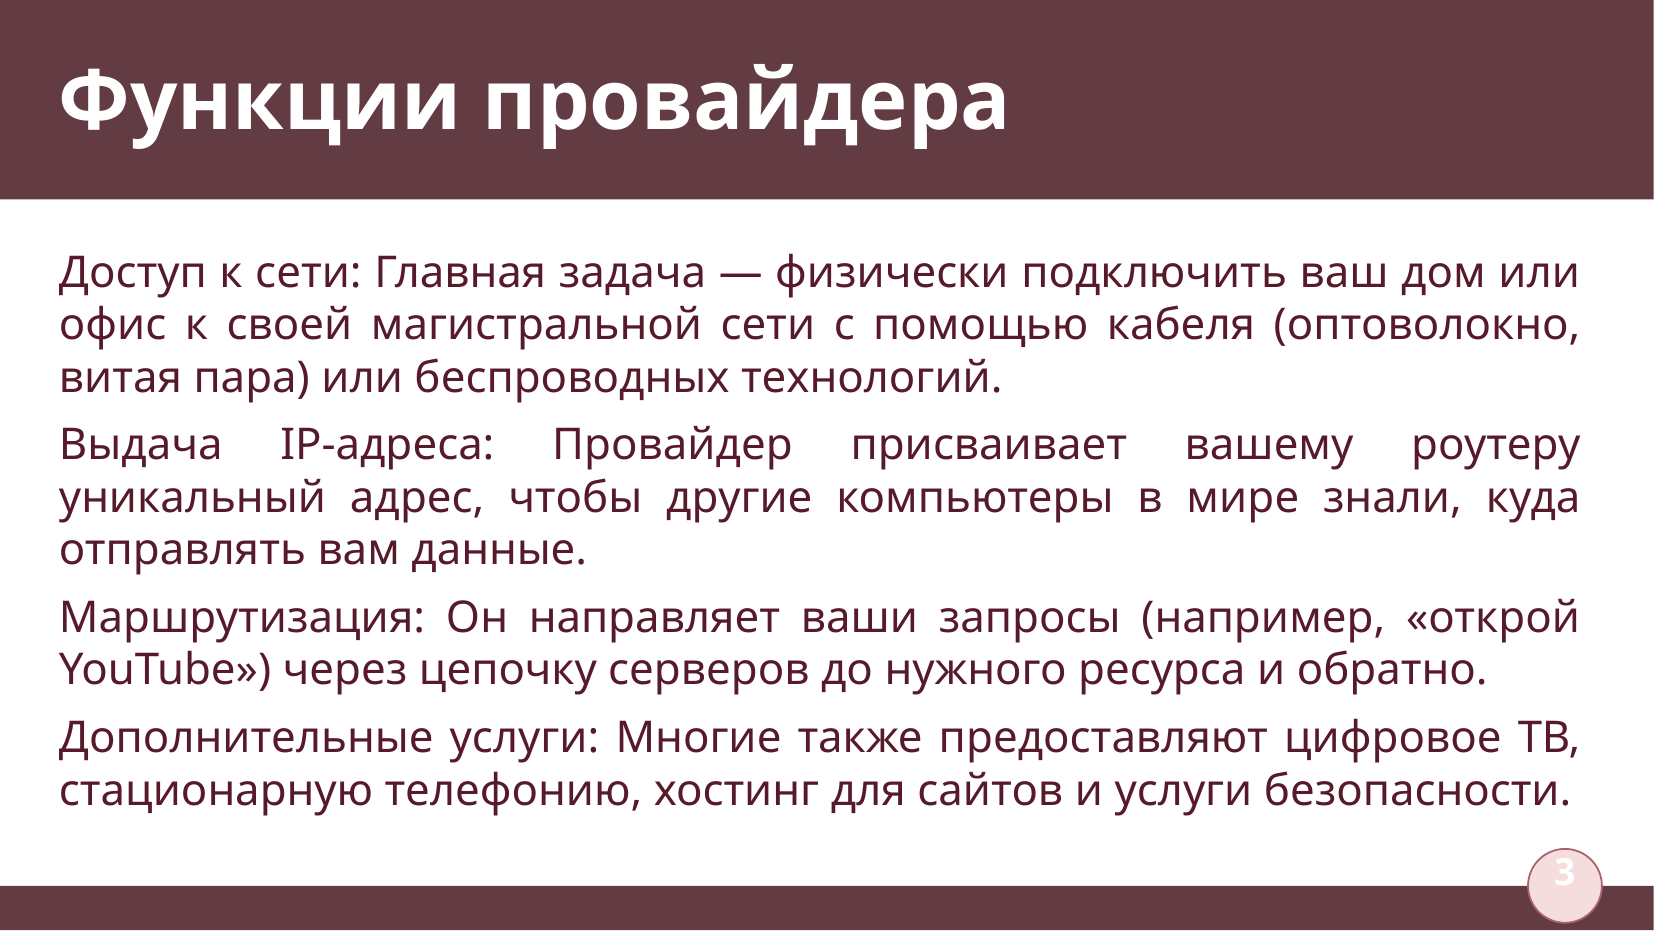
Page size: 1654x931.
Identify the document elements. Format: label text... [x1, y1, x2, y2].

list Доступ к сети: Главная задача — физически подключить ваш дом или офис к своей магистральной сети с помощью кабеля (оптоволокно, витая пара) или беспроводных технологий. Выдача IP-адреса: Провайдер присваивает вашему роутеру уникальный адрес, чтобы другие компьютеры в мире знали, куда отправлять вам данные. Маршрутизация: Он направляет ваши запросы (например, «открой YouTube») через цепочку серверов до нужного ресурса и обратно. Дополнительные услуги: Многие также предоставляют цифровое ТВ, стационарную телефонию, хостинг для сайтов и услуги безопасности. [59, 243, 1595, 864]
title Функции провайдера [59, 37, 1595, 156]
